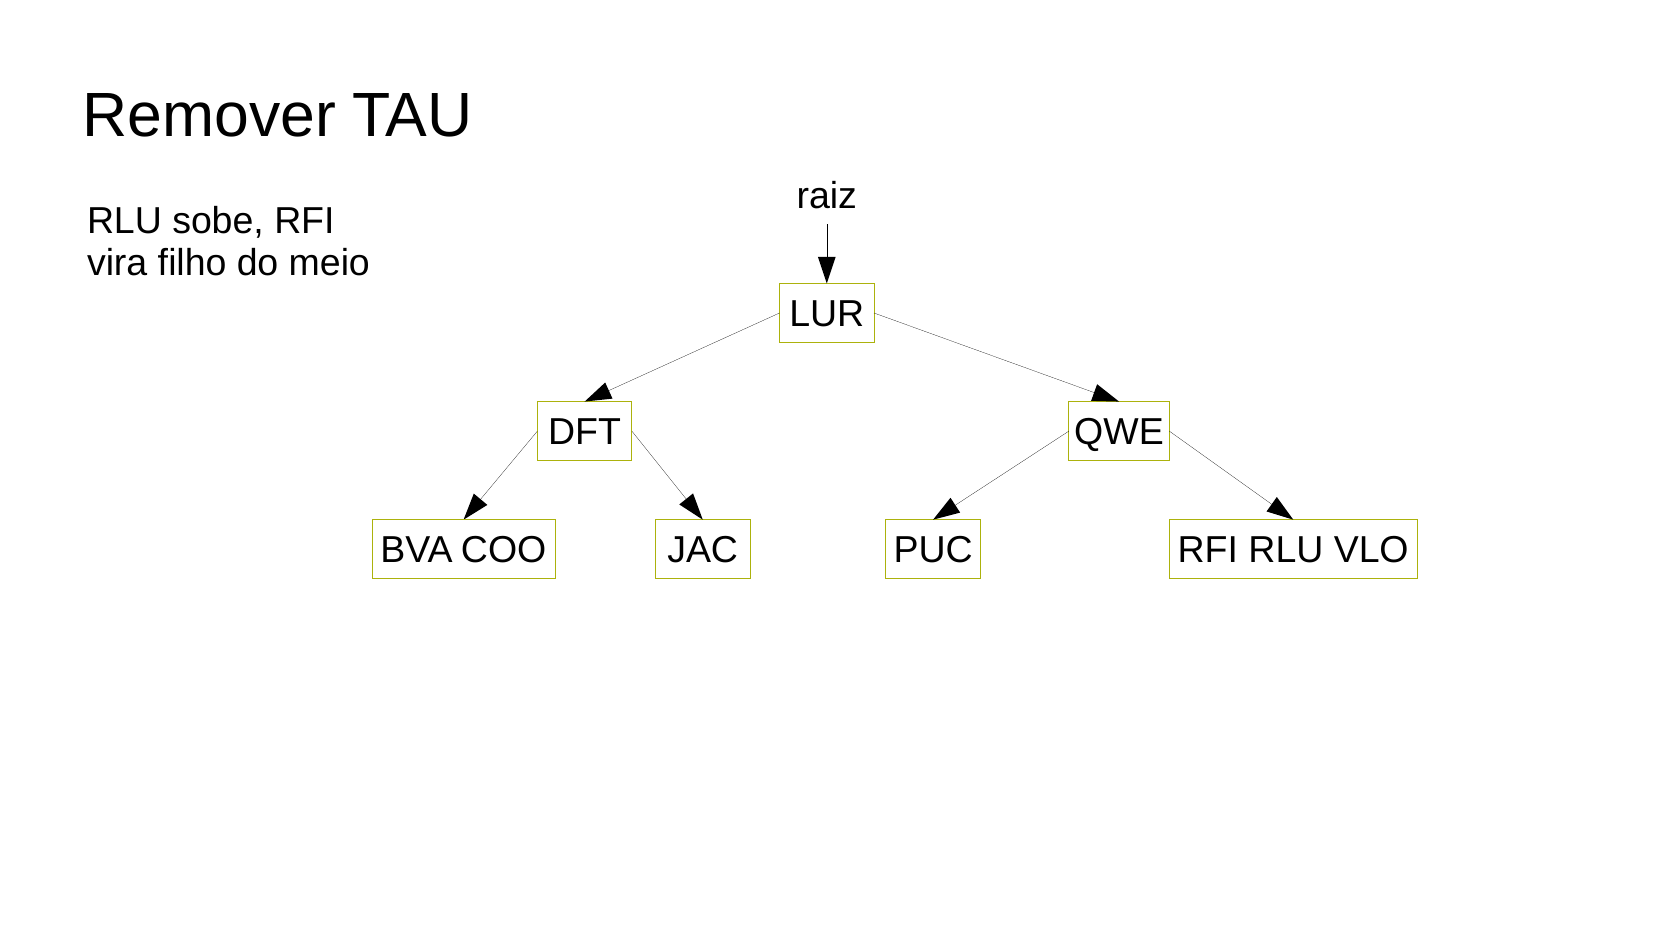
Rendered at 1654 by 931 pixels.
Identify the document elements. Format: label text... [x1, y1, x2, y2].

text_box RFI RLU VLO [1169, 519, 1418, 579]
text_box JAC [655, 519, 751, 579]
text_box raiz [781, 167, 872, 225]
title Remover TAU [82, 37, 1571, 193]
text_box DFT [537, 401, 632, 461]
text_box QWE [1068, 401, 1170, 461]
text_box LUR [779, 283, 875, 343]
text_box BVA COO [372, 519, 556, 579]
text_box RLU sobe, RFI vira filho do meio [72, 192, 390, 292]
text_box PUC [885, 519, 981, 579]
